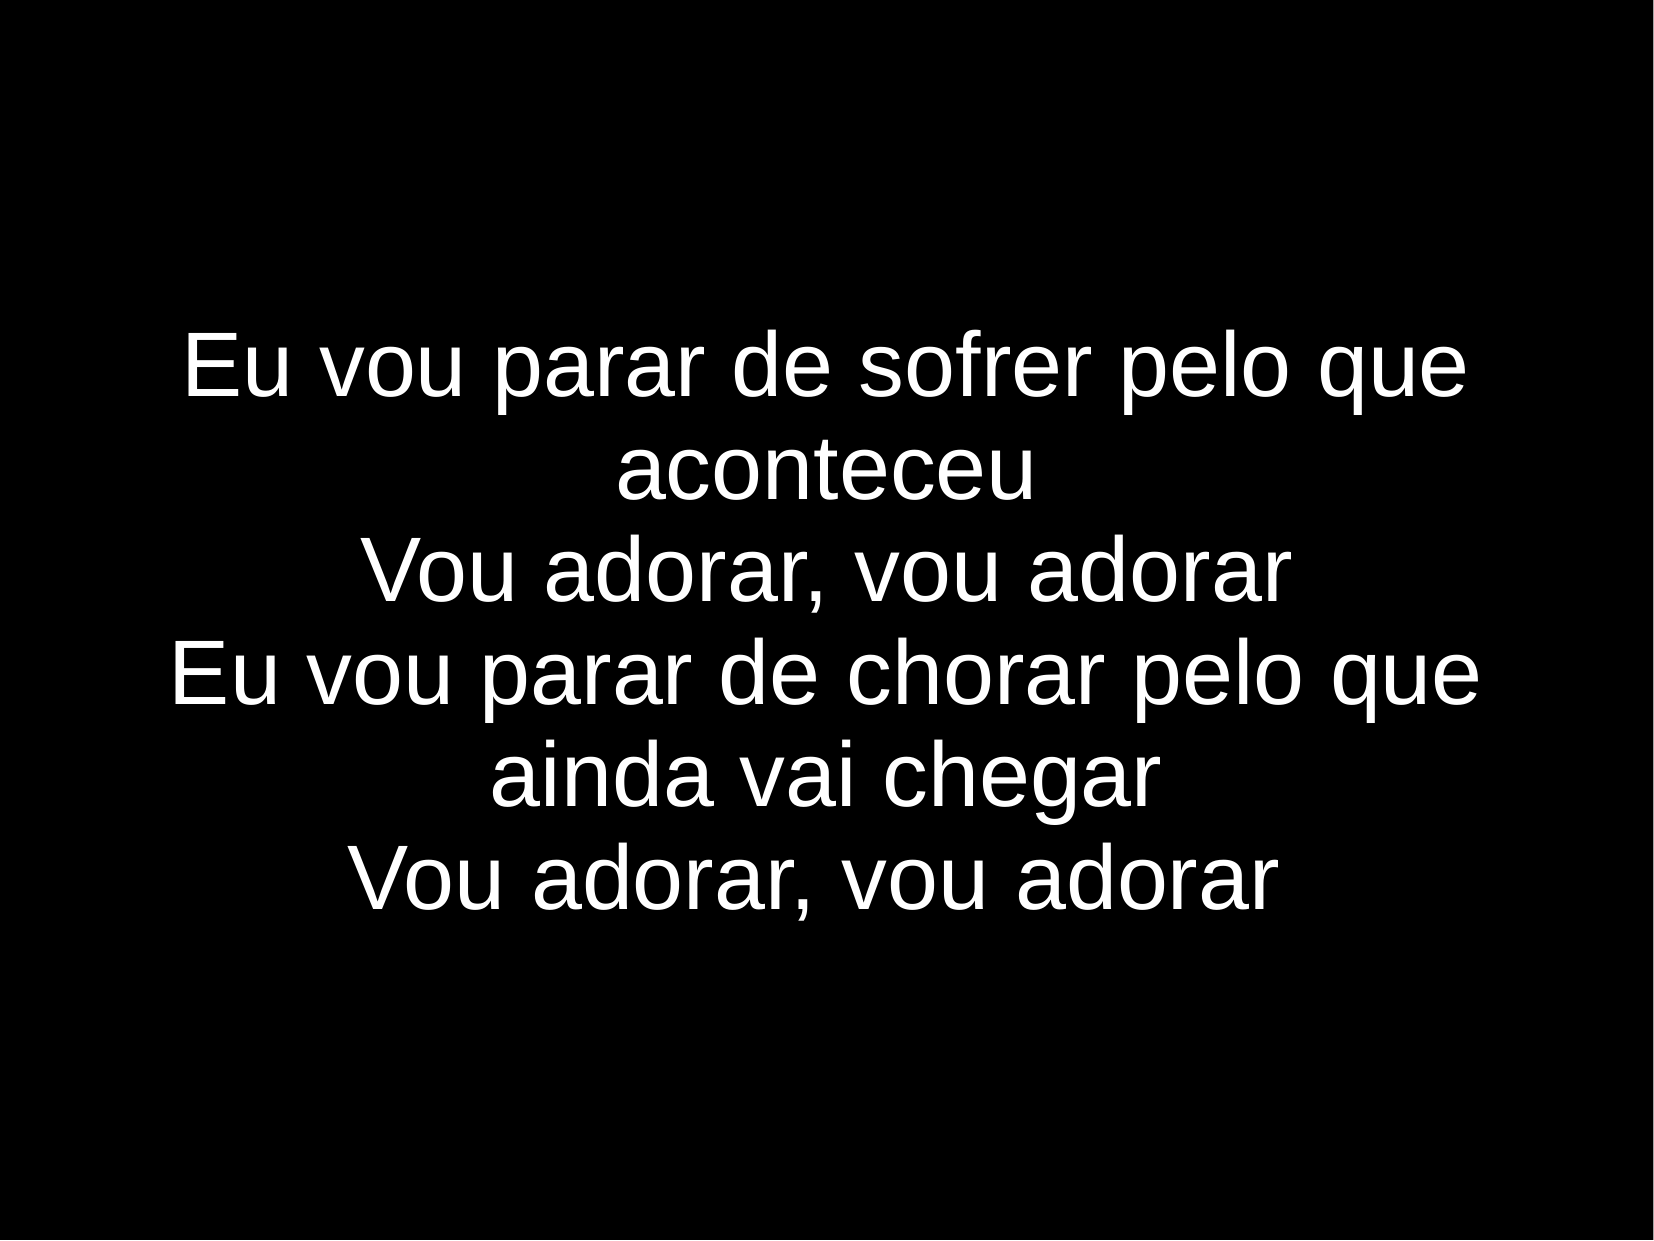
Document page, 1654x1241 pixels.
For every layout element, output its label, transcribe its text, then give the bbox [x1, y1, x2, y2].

subtitle Eu vou parar de sofrer pelo que aconteceu Vou adorar, vou adorar Eu vou parar de chorar pelo que ainda vai chegar Vou adorar, vou adorar [47, 49, 1607, 1193]
